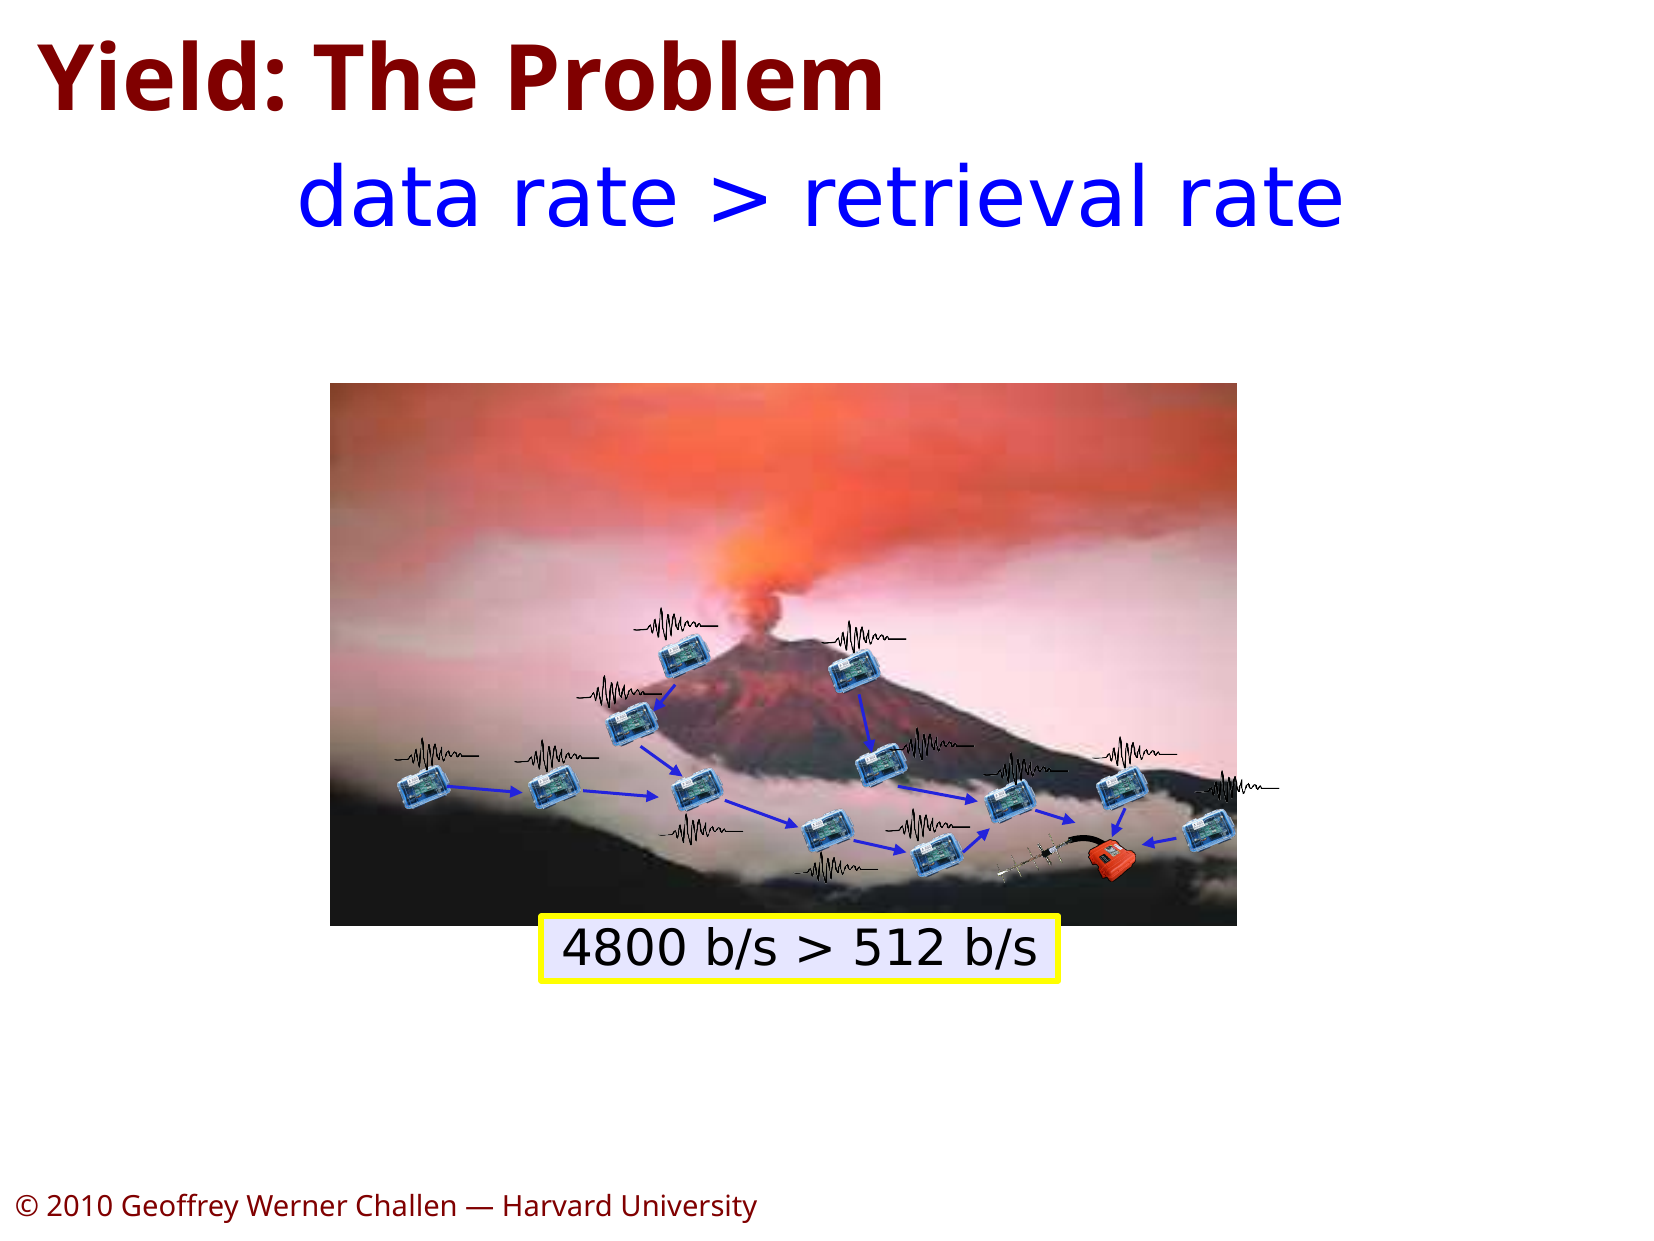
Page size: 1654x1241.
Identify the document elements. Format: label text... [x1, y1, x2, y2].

list data rate > retrieval rate [33, 151, 1611, 248]
picture [330, 383, 1280, 926]
title Yield: The Problem [0, 0, 1654, 151]
text_box 4800 b/s > 512 b/s [541, 916, 1059, 981]
